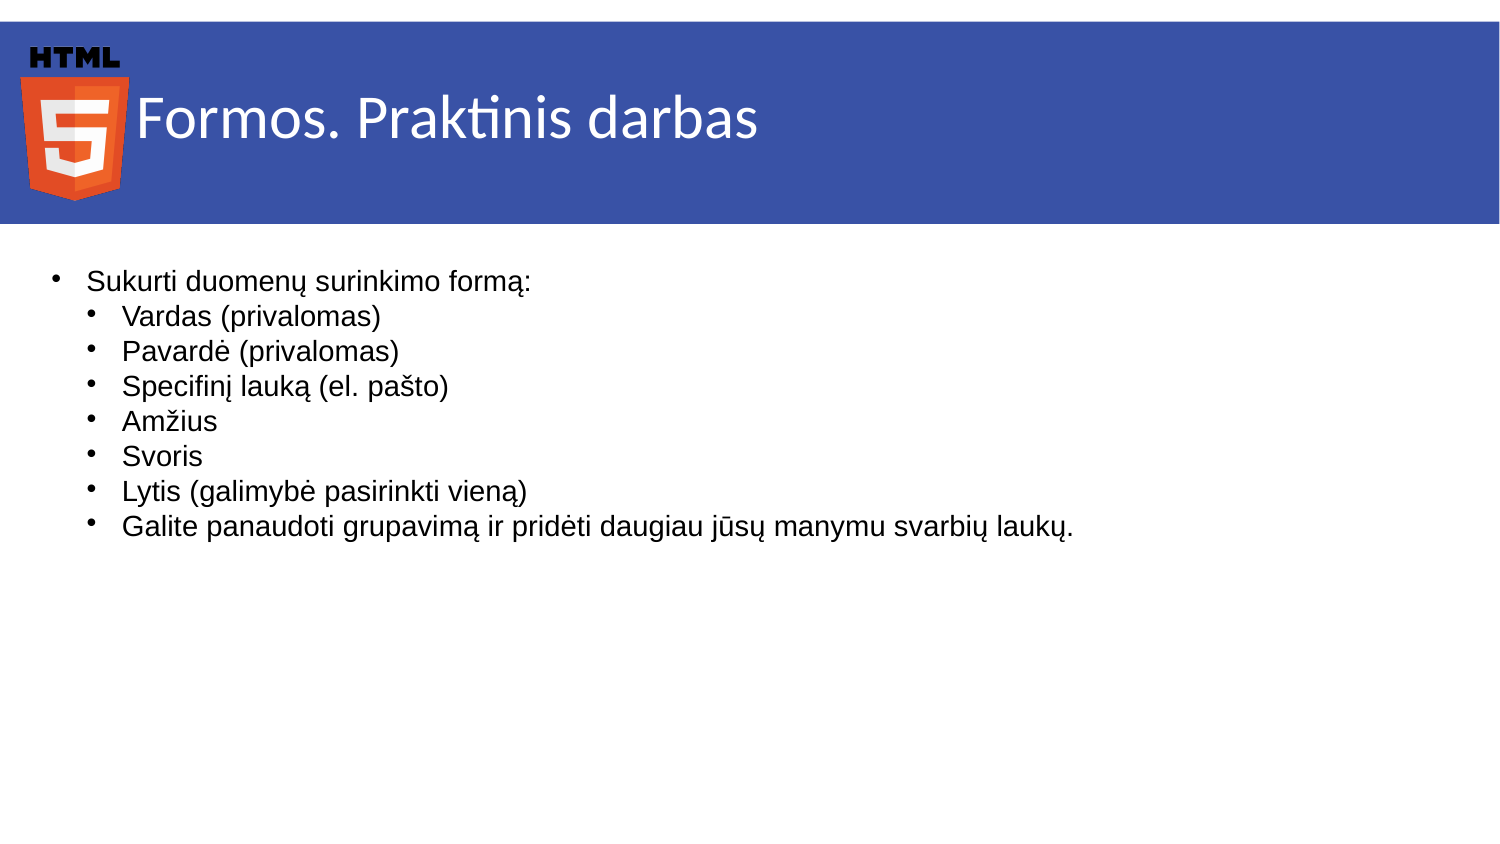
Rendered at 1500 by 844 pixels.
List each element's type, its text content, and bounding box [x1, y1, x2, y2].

text_box Formos. Praktinis darbas [122, 72, 1500, 167]
picture [20, 46, 130, 201]
text_box Sukurti duomenų surinkimo formą: Vardas (privalomas) Pavardė (privalomas) Specifinį lauką (el. pašto) Amžius Svoris Lytis (galimybė pasirinkti vieną) Galite panaudoti grupavimą ir pridėti daugiau jūsų manymu svarbių laukų. [36, 247, 1389, 789]
